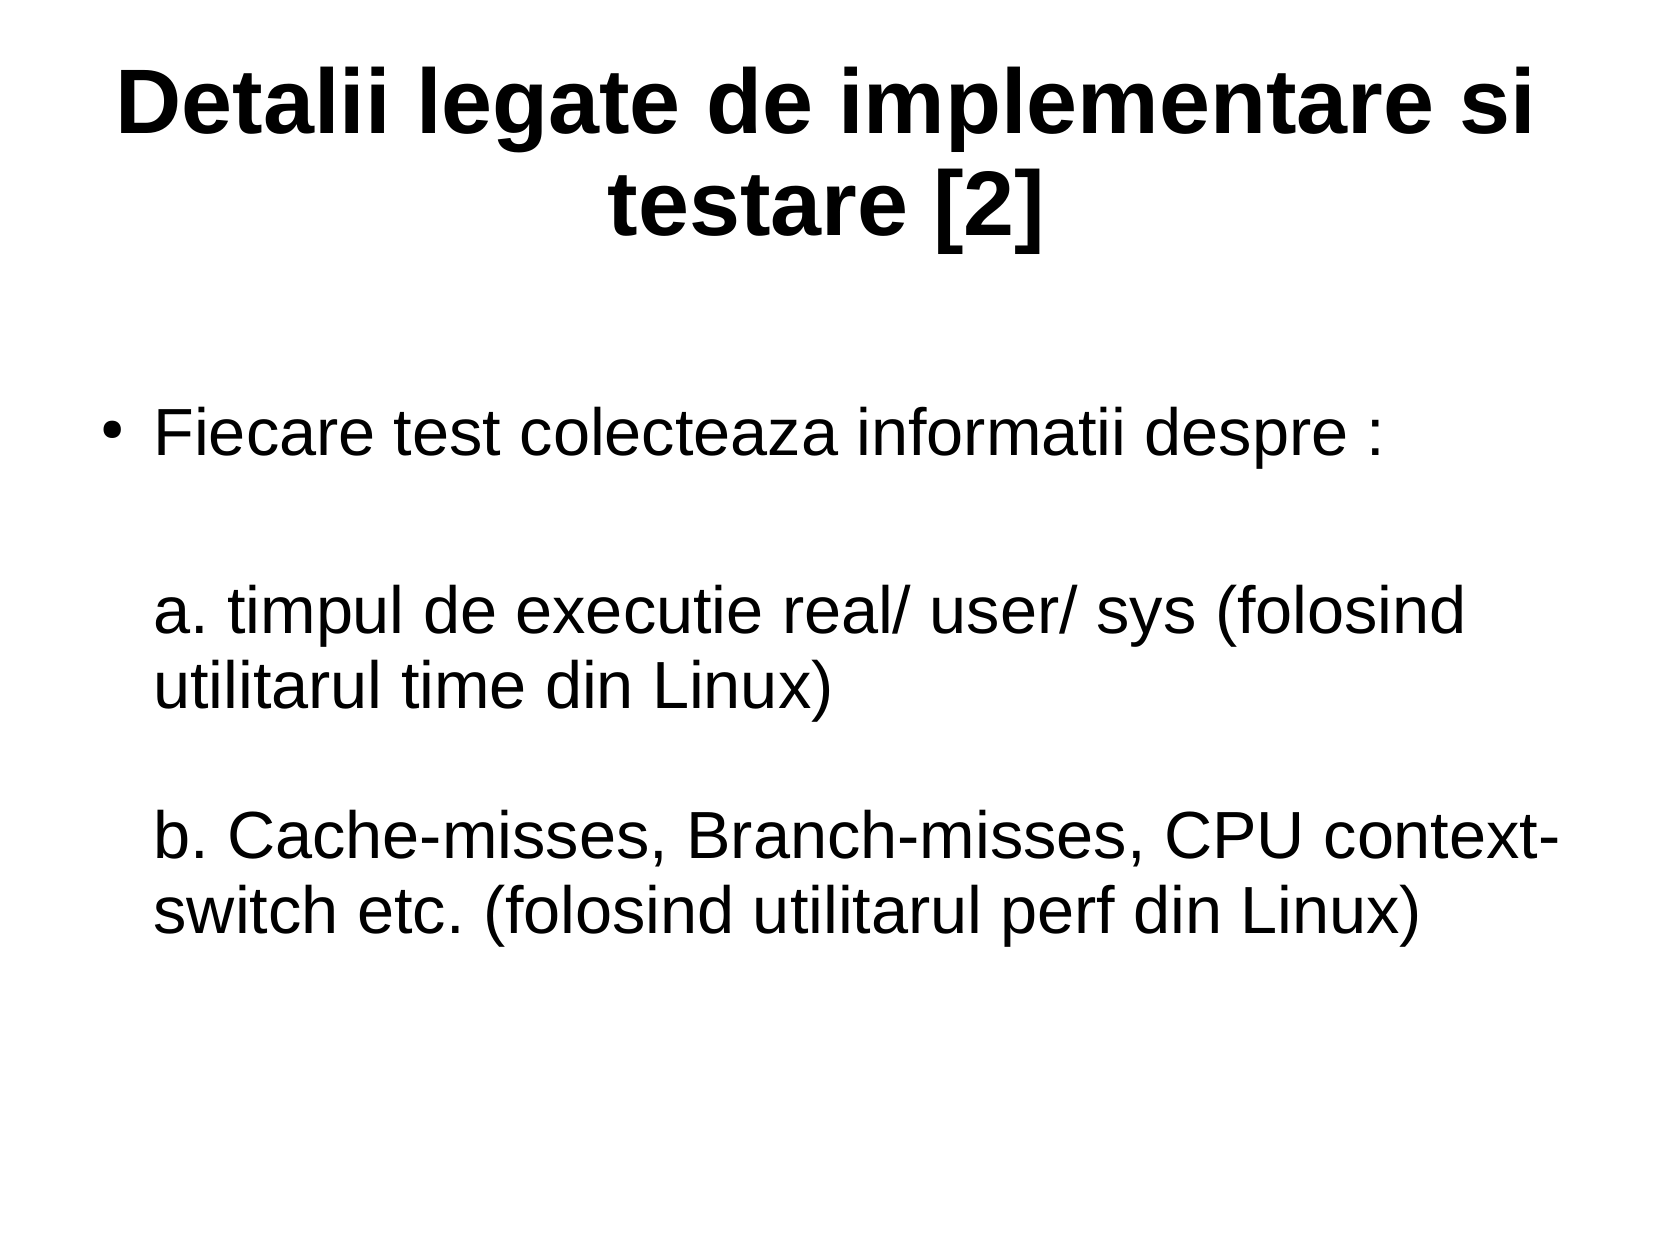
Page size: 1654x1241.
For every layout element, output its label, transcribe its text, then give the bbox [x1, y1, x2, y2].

title Detalii legate de implementare si testare [2] [82, 49, 1571, 257]
list Fiecare test colecteaza informatii despre : a. timpul de executie real/ user/ sys (folosind utilitarul time din Linux) b. Cache-misses, Branch-misses, CPU context-switch etc. (folosind utilitarul perf din Linux) [82, 290, 1571, 1010]
